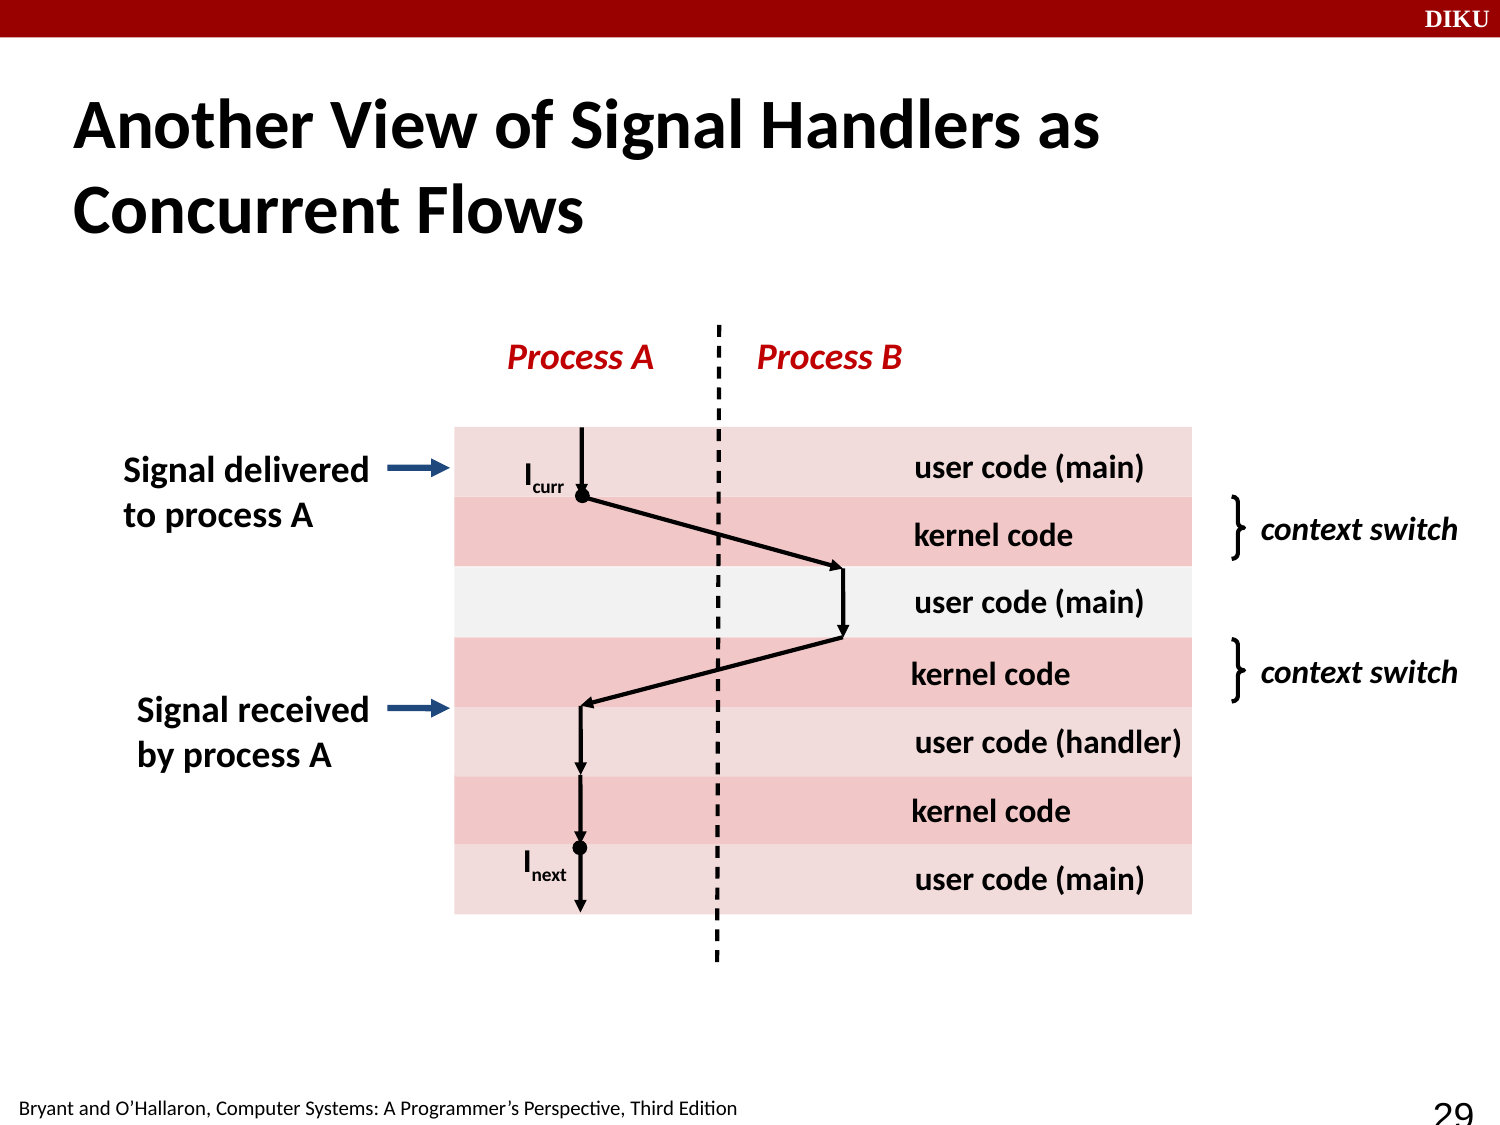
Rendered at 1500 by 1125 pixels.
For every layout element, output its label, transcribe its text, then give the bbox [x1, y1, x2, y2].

text_box user code (main) [899, 437, 1160, 493]
text_box Process A [492, 324, 670, 385]
text_box user code (main) [899, 573, 1160, 628]
text_box user code (main) [900, 849, 1161, 905]
text_box kernel code [896, 781, 1087, 837]
text_box user code (handler) [900, 712, 1198, 768]
text_box context switch [1246, 500, 1474, 555]
text_box Another View of Signal Handlers as Concurrent Flows [58, 99, 1304, 225]
text_box kernel code [898, 505, 1089, 561]
text_box [454, 426, 1192, 915]
text_box Signal delivered to process A [115, 437, 378, 543]
text_box Icurr [516, 444, 572, 505]
text_box Signal received by process A [129, 677, 378, 783]
text_box kernel code [896, 644, 1086, 700]
text_box context switch [1246, 642, 1474, 698]
text_box Inext [515, 831, 575, 892]
text_box Process B [742, 324, 918, 385]
